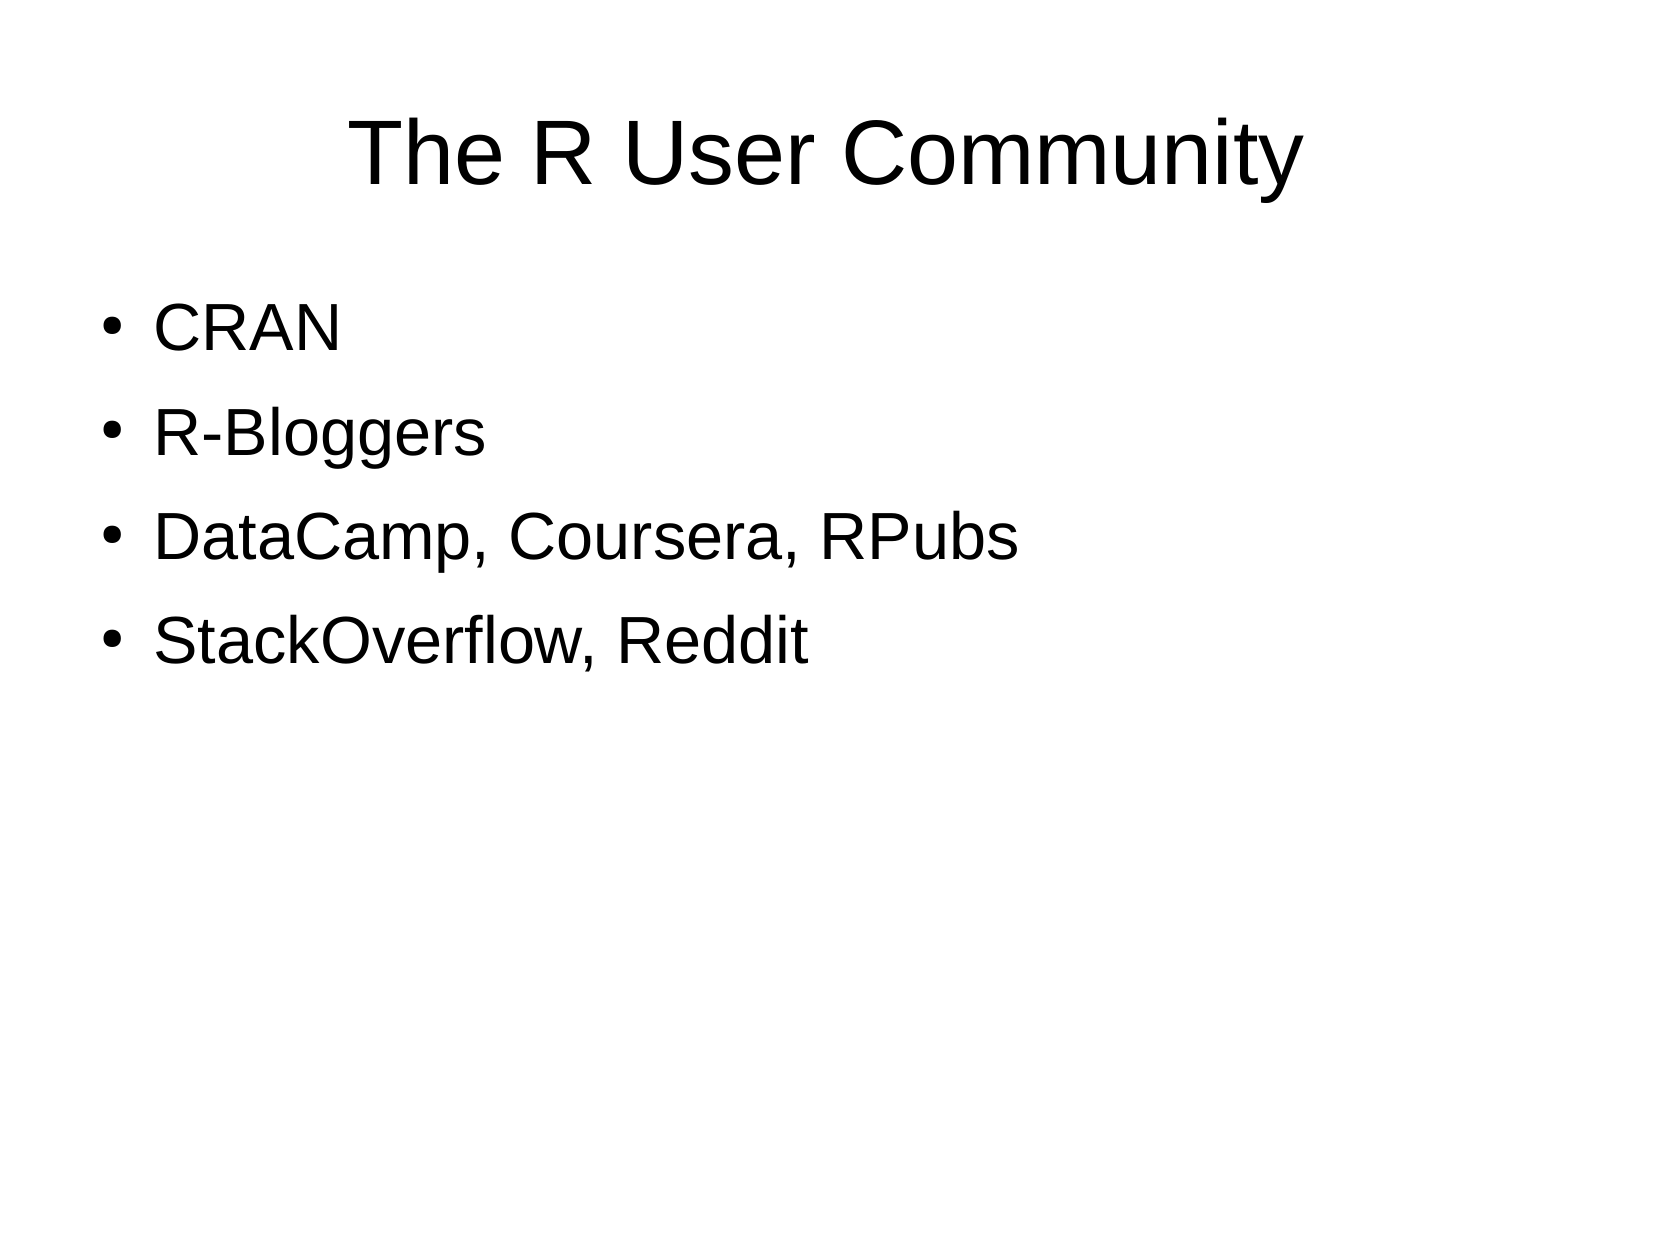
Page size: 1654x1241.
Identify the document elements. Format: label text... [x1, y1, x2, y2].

title The R User Community [82, 49, 1571, 257]
list CRAN R-Bloggers DataCamp, Coursera, RPubs StackOverflow, Reddit [82, 290, 1571, 1010]
